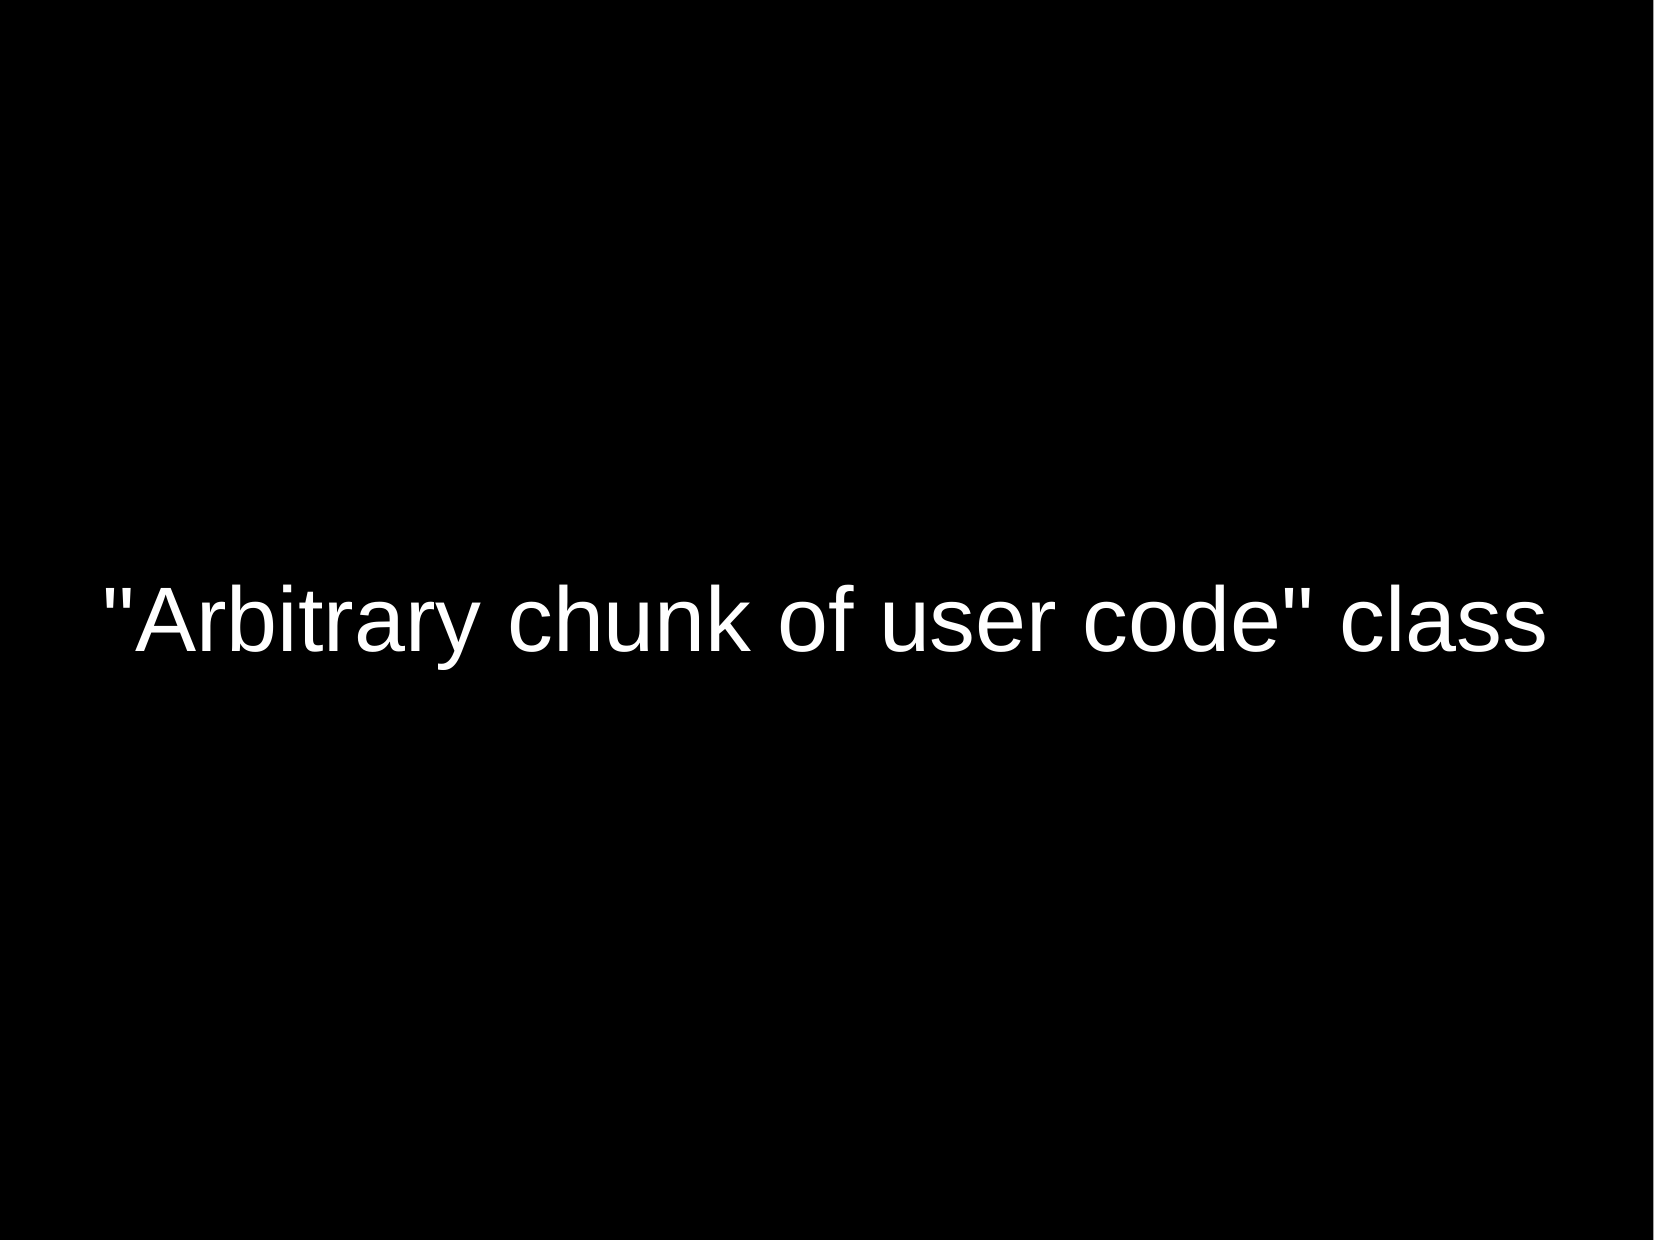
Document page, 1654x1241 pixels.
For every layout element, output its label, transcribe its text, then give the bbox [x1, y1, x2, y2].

title "Arbitrary chunk of user code" class [82, 516, 1571, 724]
